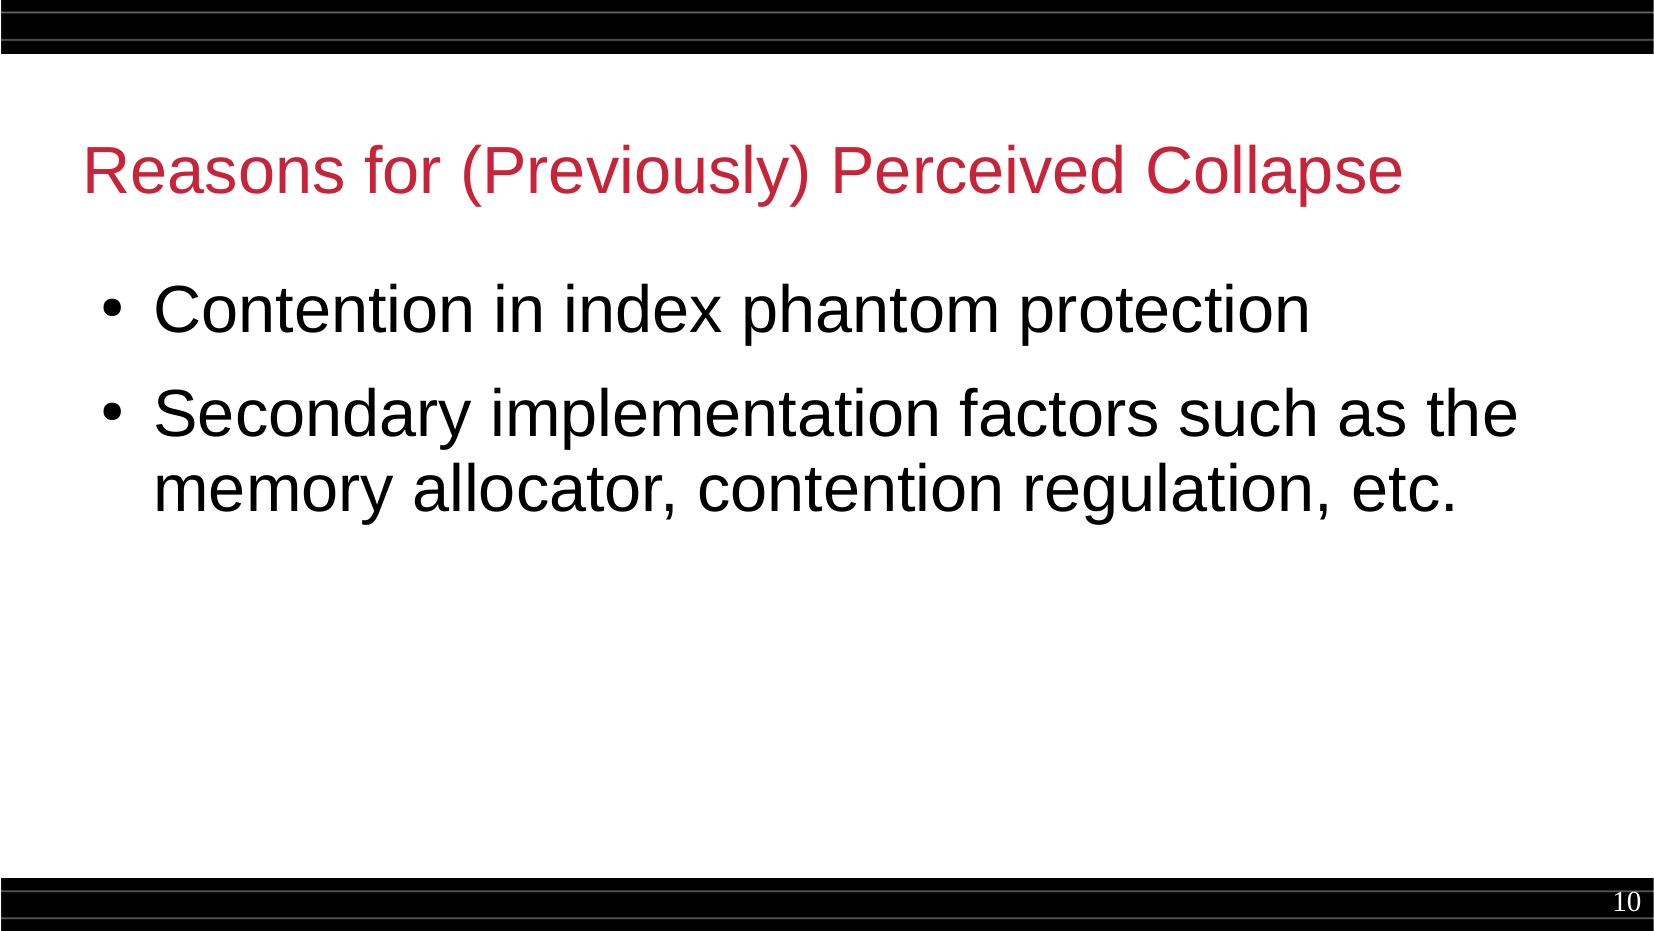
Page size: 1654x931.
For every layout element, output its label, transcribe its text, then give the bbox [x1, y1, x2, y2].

title Reasons for (Previously) Perceived Collapse [82, 92, 1571, 248]
list Contention in index phantom protection Secondary implementation factors such as the memory allocator, contention regulation, etc. [82, 271, 1571, 758]
picture [1, 878, 1654, 931]
picture [1, 0, 1654, 54]
